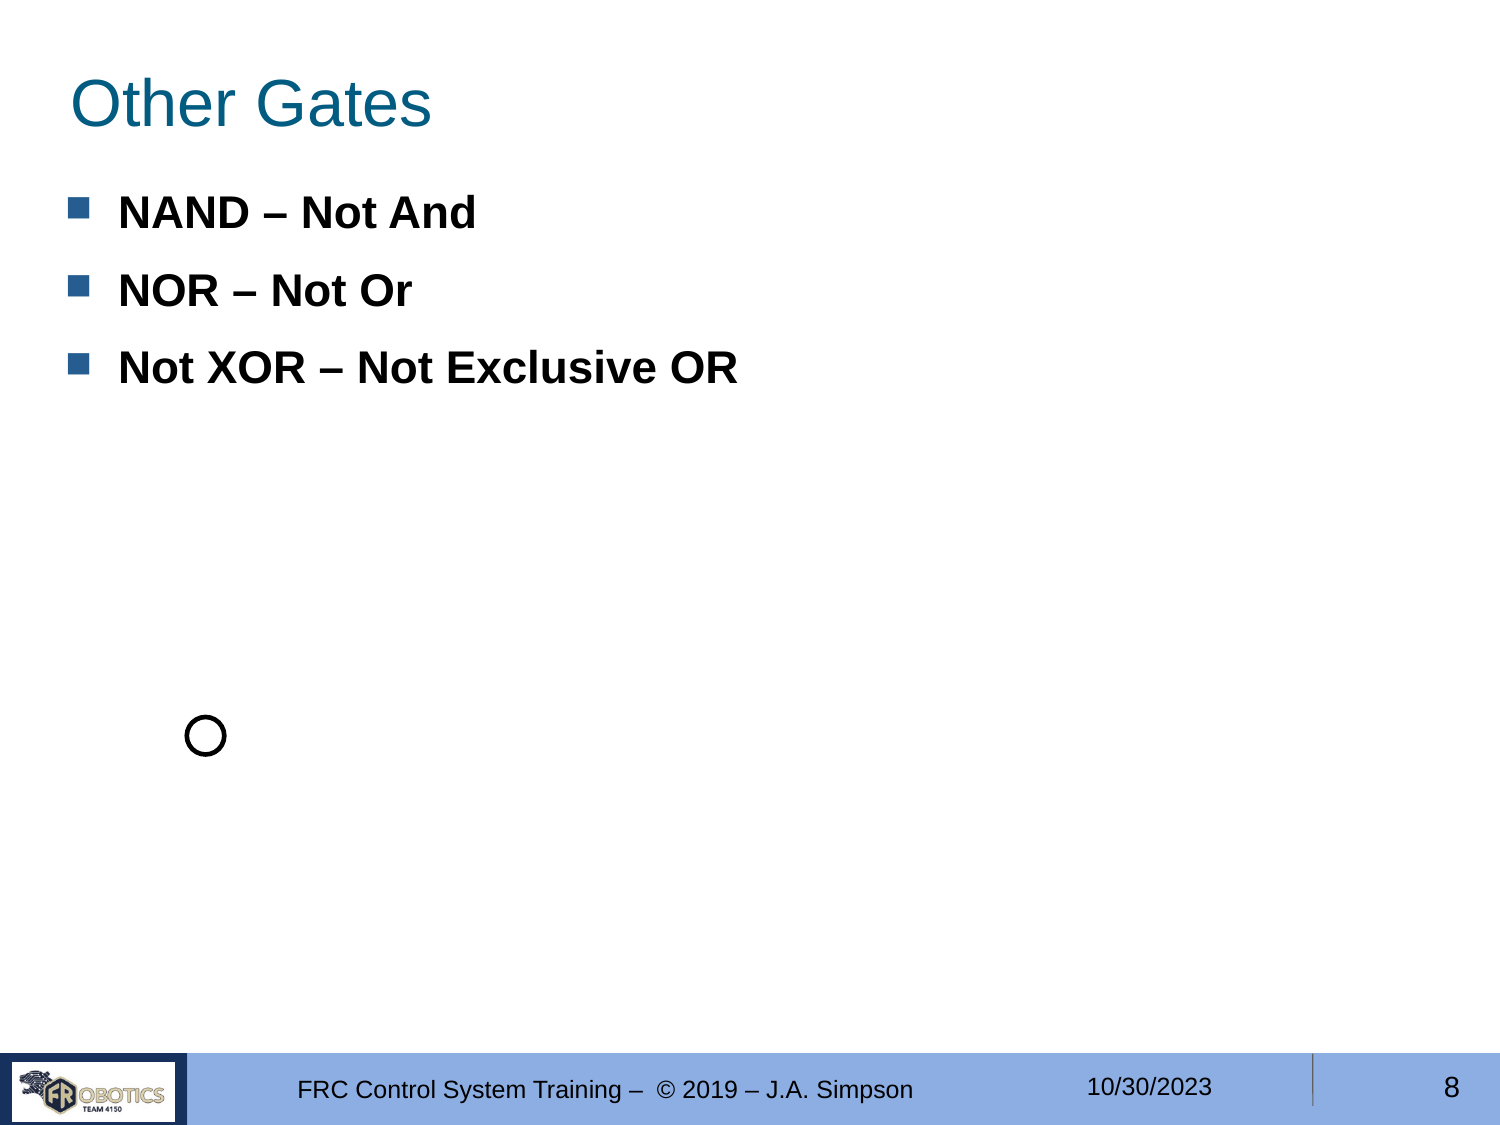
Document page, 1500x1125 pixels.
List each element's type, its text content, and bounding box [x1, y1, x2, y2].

picture [12, 1062, 175, 1122]
title Other Gates [55, 52, 1443, 148]
slide_number 10/30/2023 [1012, 1071, 1288, 1100]
slide_number <number> [1337, 1072, 1475, 1100]
footer FRC Control System Training – © 2019 – J.A. Simpson [225, 1074, 988, 1103]
list NAND – Not And NOR – Not Or Not XOR – Not Exclusive OR [55, 174, 1340, 1025]
